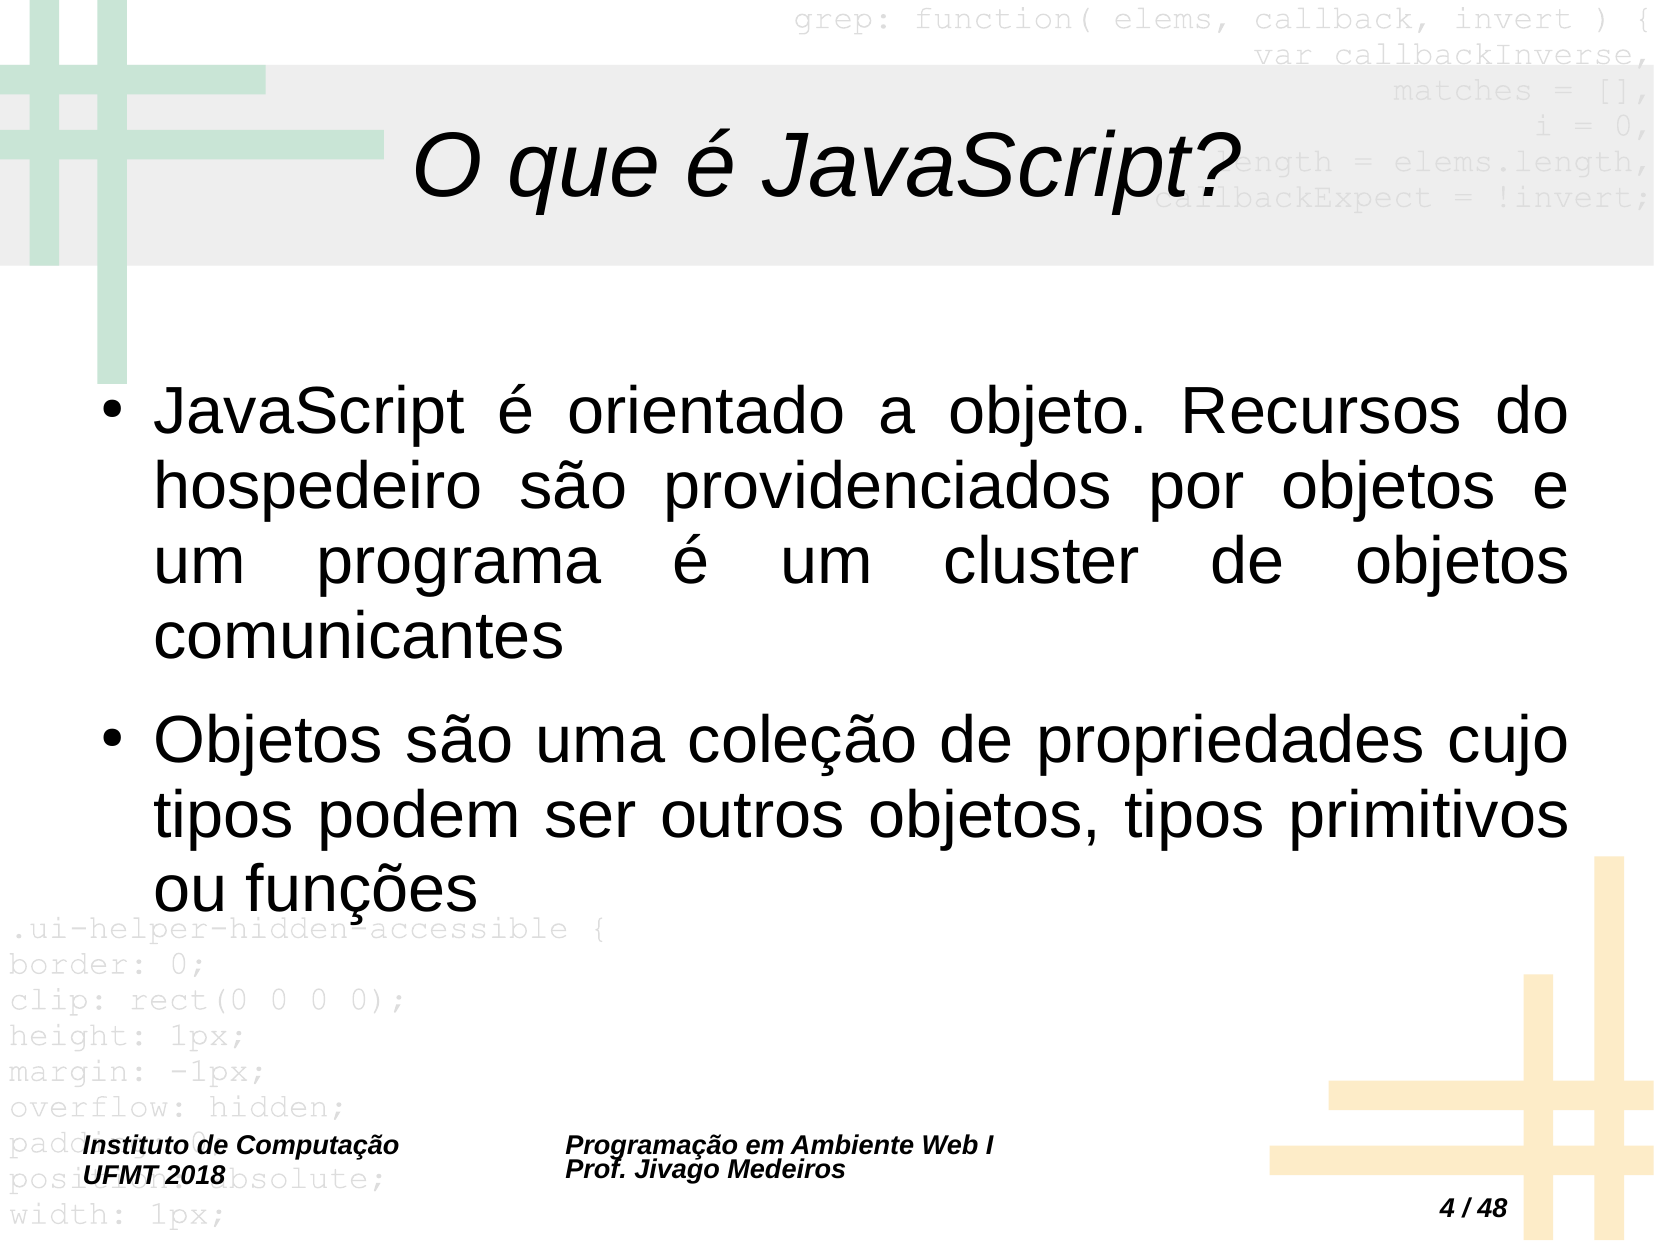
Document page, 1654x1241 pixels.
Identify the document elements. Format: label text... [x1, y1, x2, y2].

list JavaScript é orientado a objeto. Recursos do hospedeiro são providenciados por objetos e um programa é um cluster de objetos comunicantes Objetos são uma coleção de propriedades cujo tipos podem ser outros objetos, tipos primitivos ou funções [82, 290, 1571, 1010]
title O que é JavaScript? [82, 61, 1571, 269]
